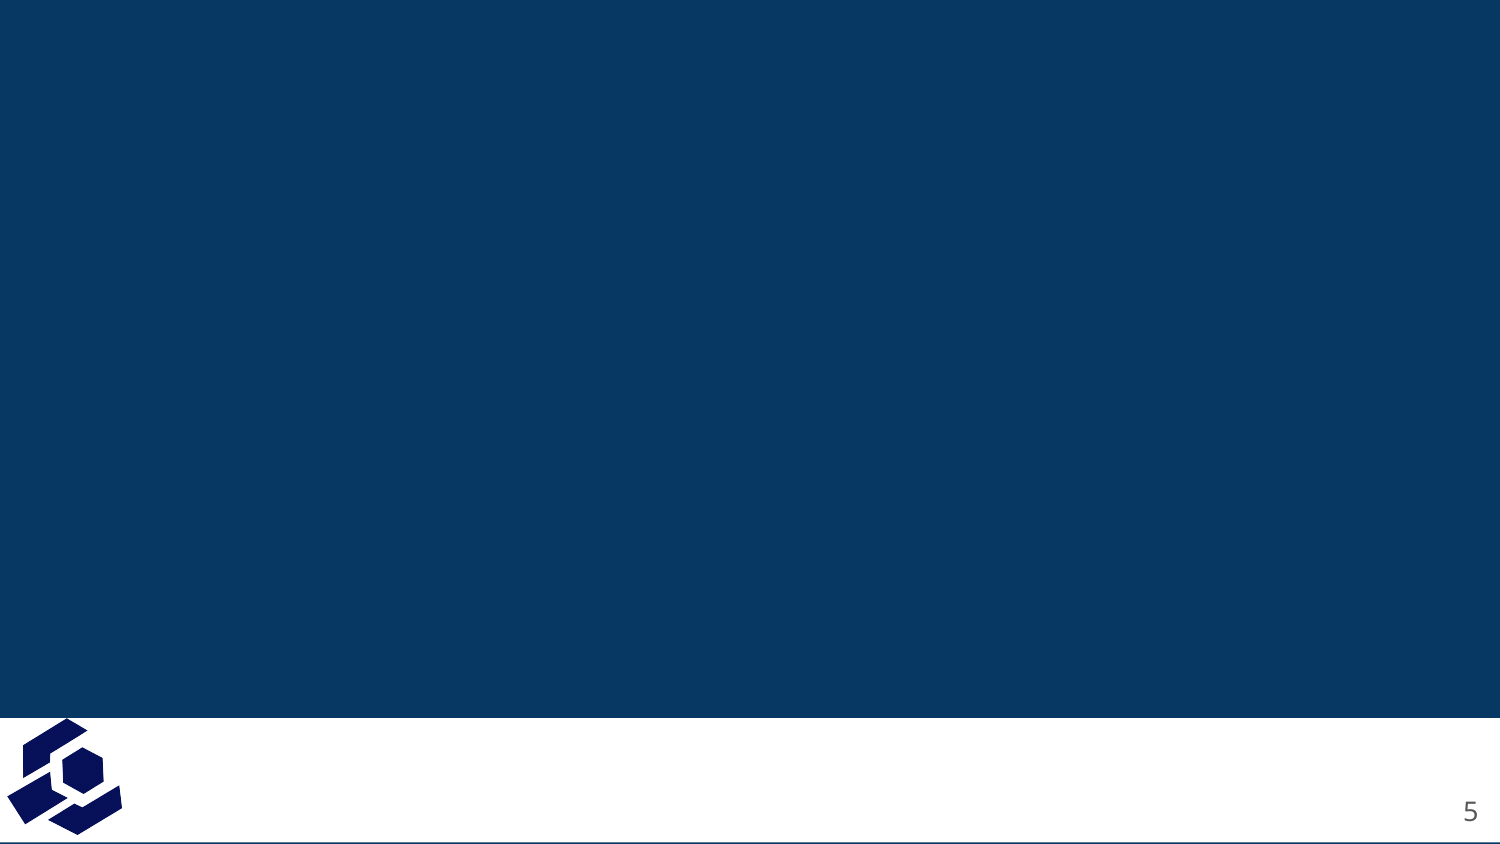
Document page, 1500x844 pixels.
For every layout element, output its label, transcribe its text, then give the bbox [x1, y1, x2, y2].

slide_number <number> [1403, 779, 1494, 844]
picture [7, 718, 122, 835]
